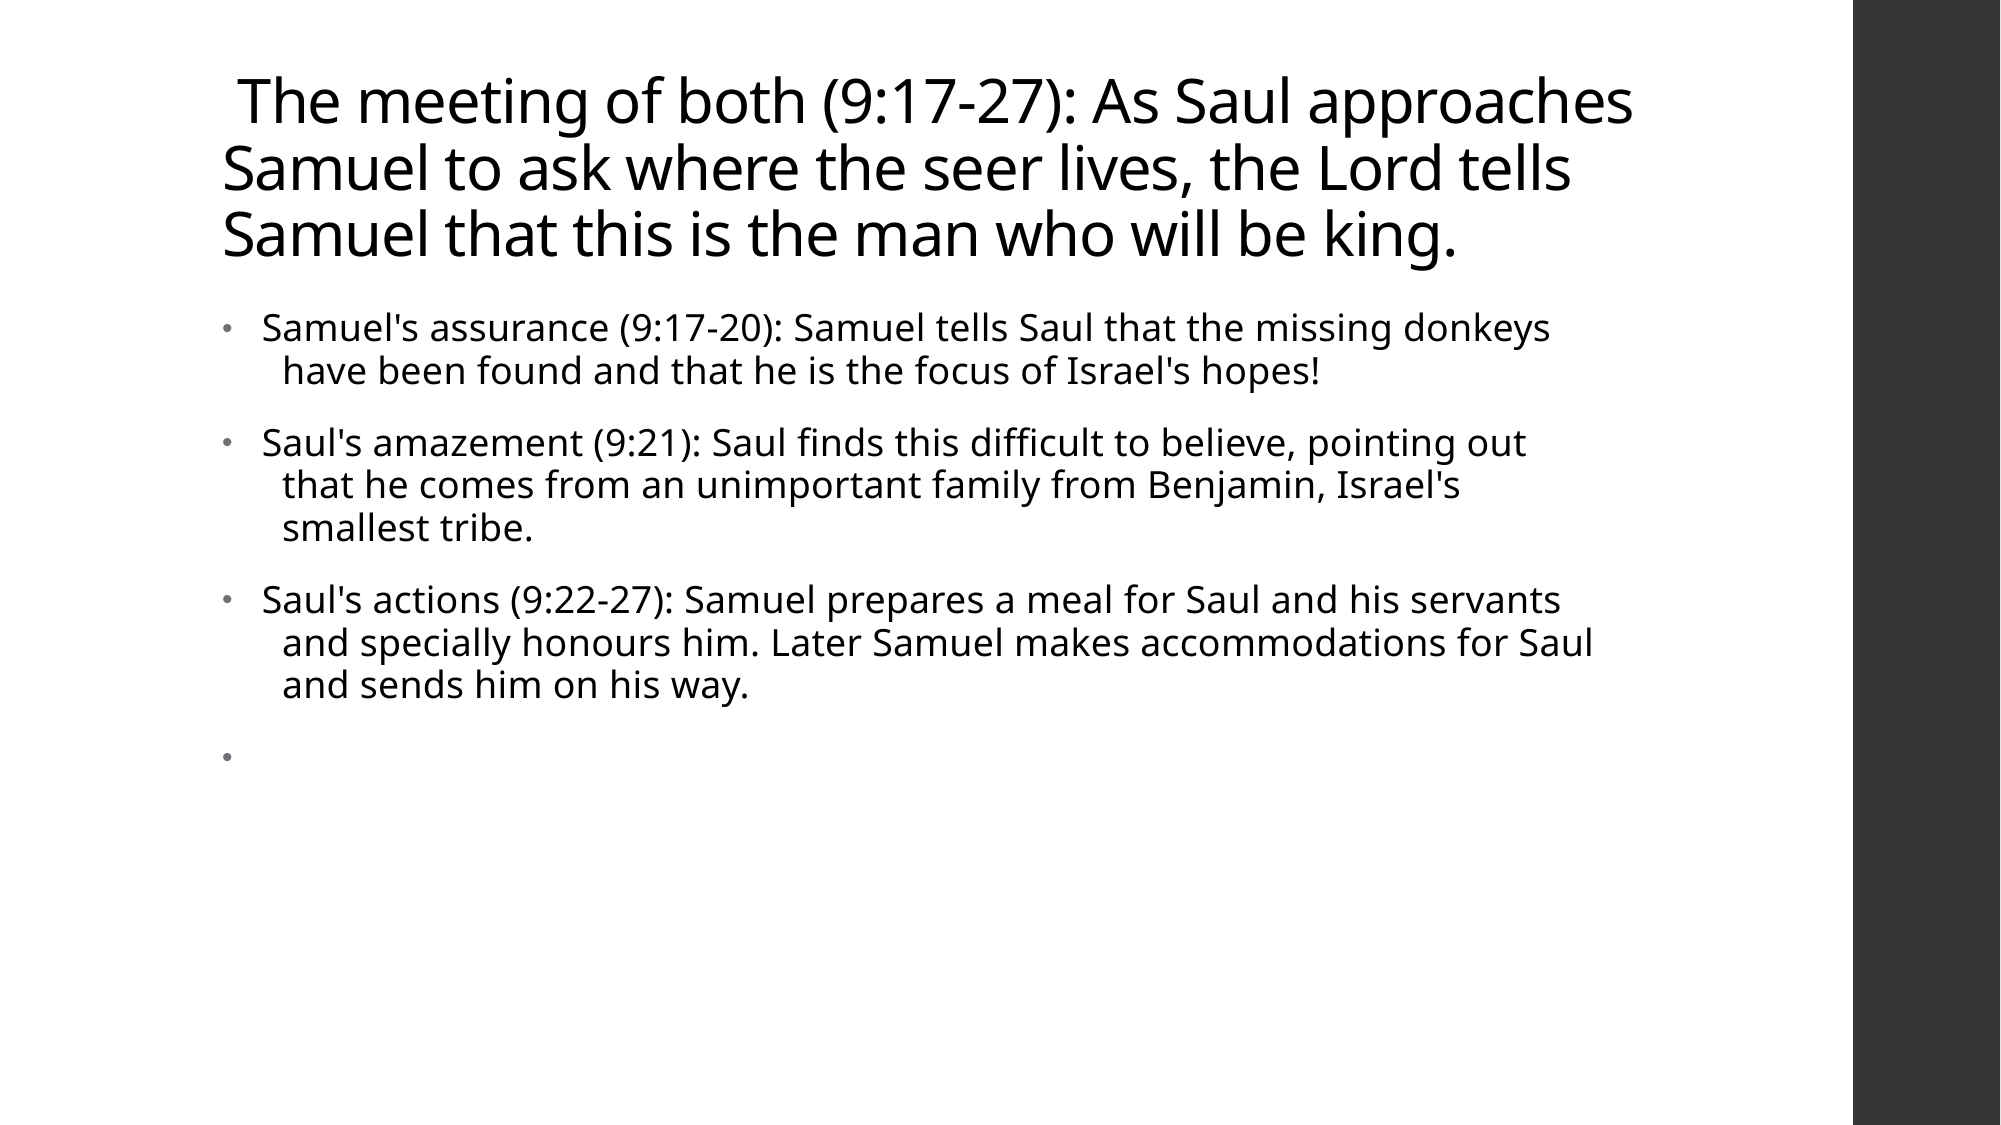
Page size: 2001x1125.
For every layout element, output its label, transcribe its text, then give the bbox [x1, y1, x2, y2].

list Samuel's assurance (9:17-20): Samuel tells Saul that the missing donkeys have been found and that he is the focus of Israel's hopes! Saul's amazement (9:21): Saul finds this difficult to believe, pointing out that he comes from an unimportant family from Benjamin, Israel's smallest tribe. Saul's actions (9:22-27): Samuel prepares a meal for Saul and his servants and specially honours him. Later Samuel makes accommodations for Saul and sends him on his way. [206, 299, 1617, 1014]
title The meeting of both (9:17-27): As Saul approaches Samuel to ask where the seer lives, the Lord tells Samuel that this is the man who will be king. [206, 60, 1797, 278]
